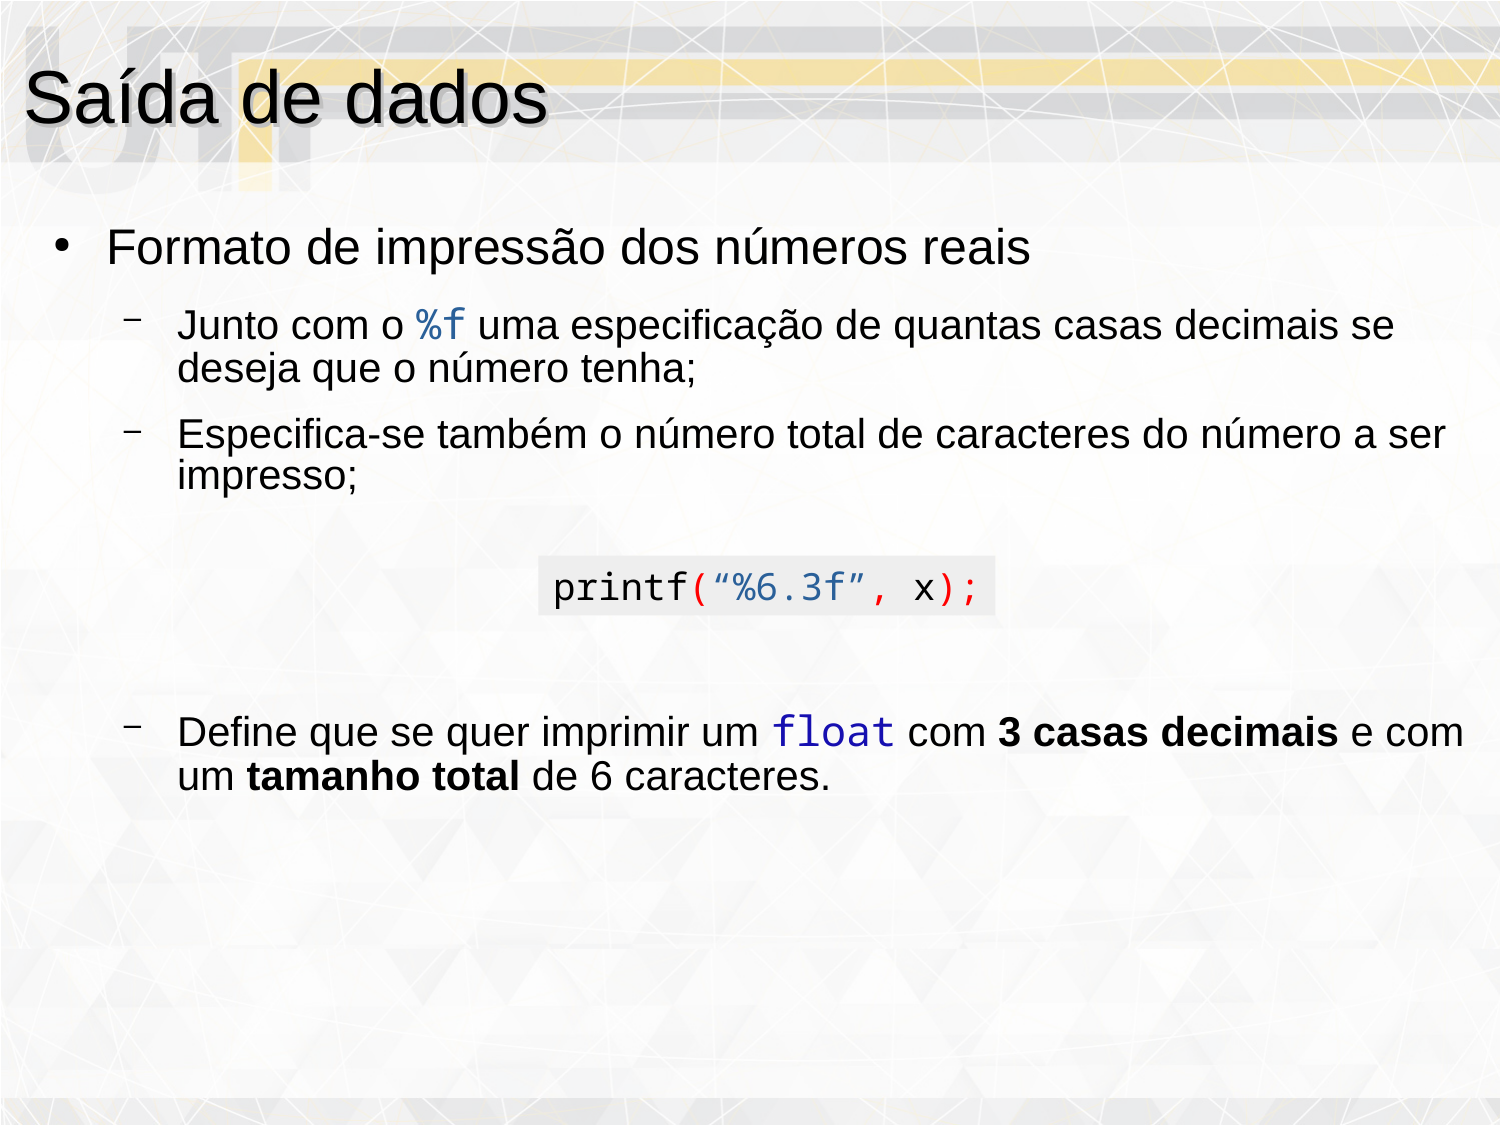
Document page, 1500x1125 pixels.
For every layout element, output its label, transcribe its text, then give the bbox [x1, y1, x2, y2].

text_box printf(“%6.3f”, x); [538, 555, 962, 616]
title Saída de dados [23, 18, 1489, 178]
list Formato de impressão dos números reais Junto com o %f uma especificação de quantas casas decimais se deseja que o número tenha; Especifica-se também o número total de caracteres do número a ser impresso; Define que se quer imprimir um float com 3 casas decimais e com um tamanho total de 6 caracteres. [35, 224, 1477, 1087]
